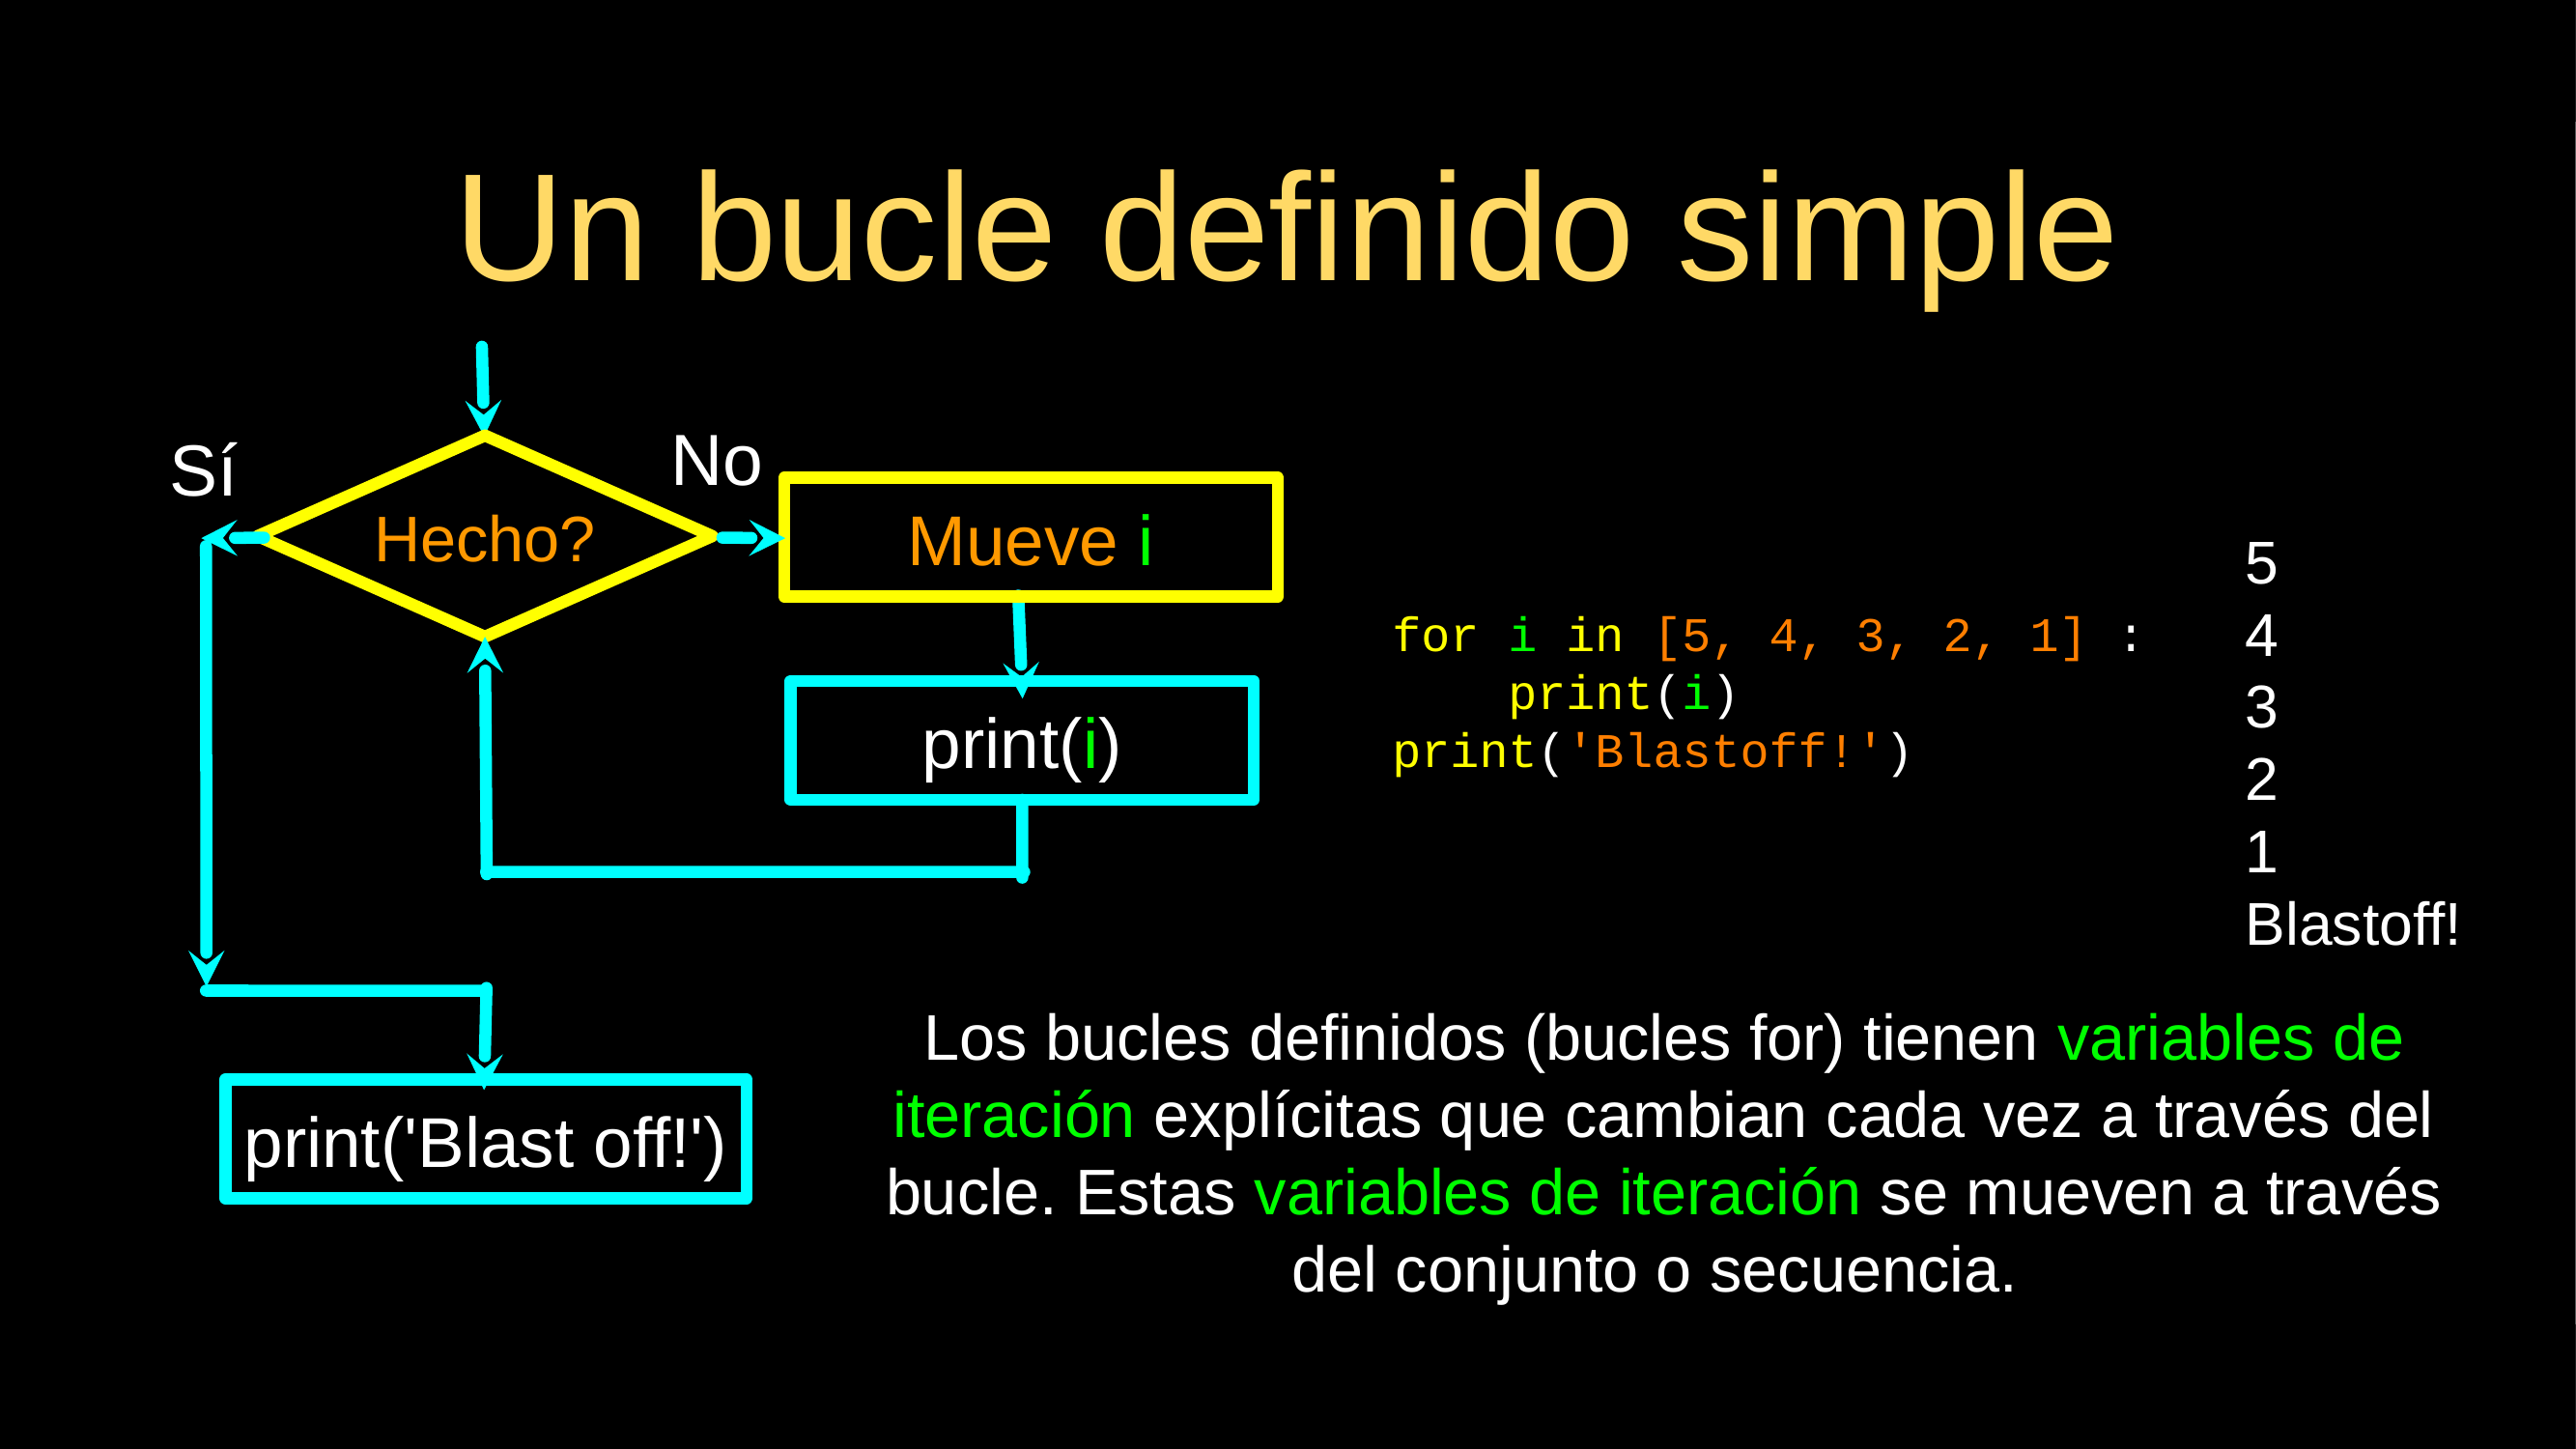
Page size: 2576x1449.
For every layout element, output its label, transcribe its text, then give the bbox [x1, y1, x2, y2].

title Un bucle definido simple [183, 129, 2391, 310]
text_box Mueve i [783, 477, 1278, 597]
text_box No [660, 407, 776, 506]
text_box for i in [5, 4, 3, 2, 1] : print(i) print('Blastoff!') [1392, 558, 2202, 822]
text_box 5 4 3 2 1 Blastoff! [2245, 484, 2508, 996]
text_box print(i) [790, 680, 1254, 800]
text_box Sí [110, 417, 297, 517]
text_box Los bucles definidos (bucles for) tienen variables de iteración explícitas que cambian cada vez a través del bucle. Estas variables de iteración se mueven a través del conjunto o secuencia. [861, 1018, 2468, 1283]
text_box Hecho? [268, 435, 713, 637]
text_box print('Blast off!') [225, 1079, 747, 1199]
